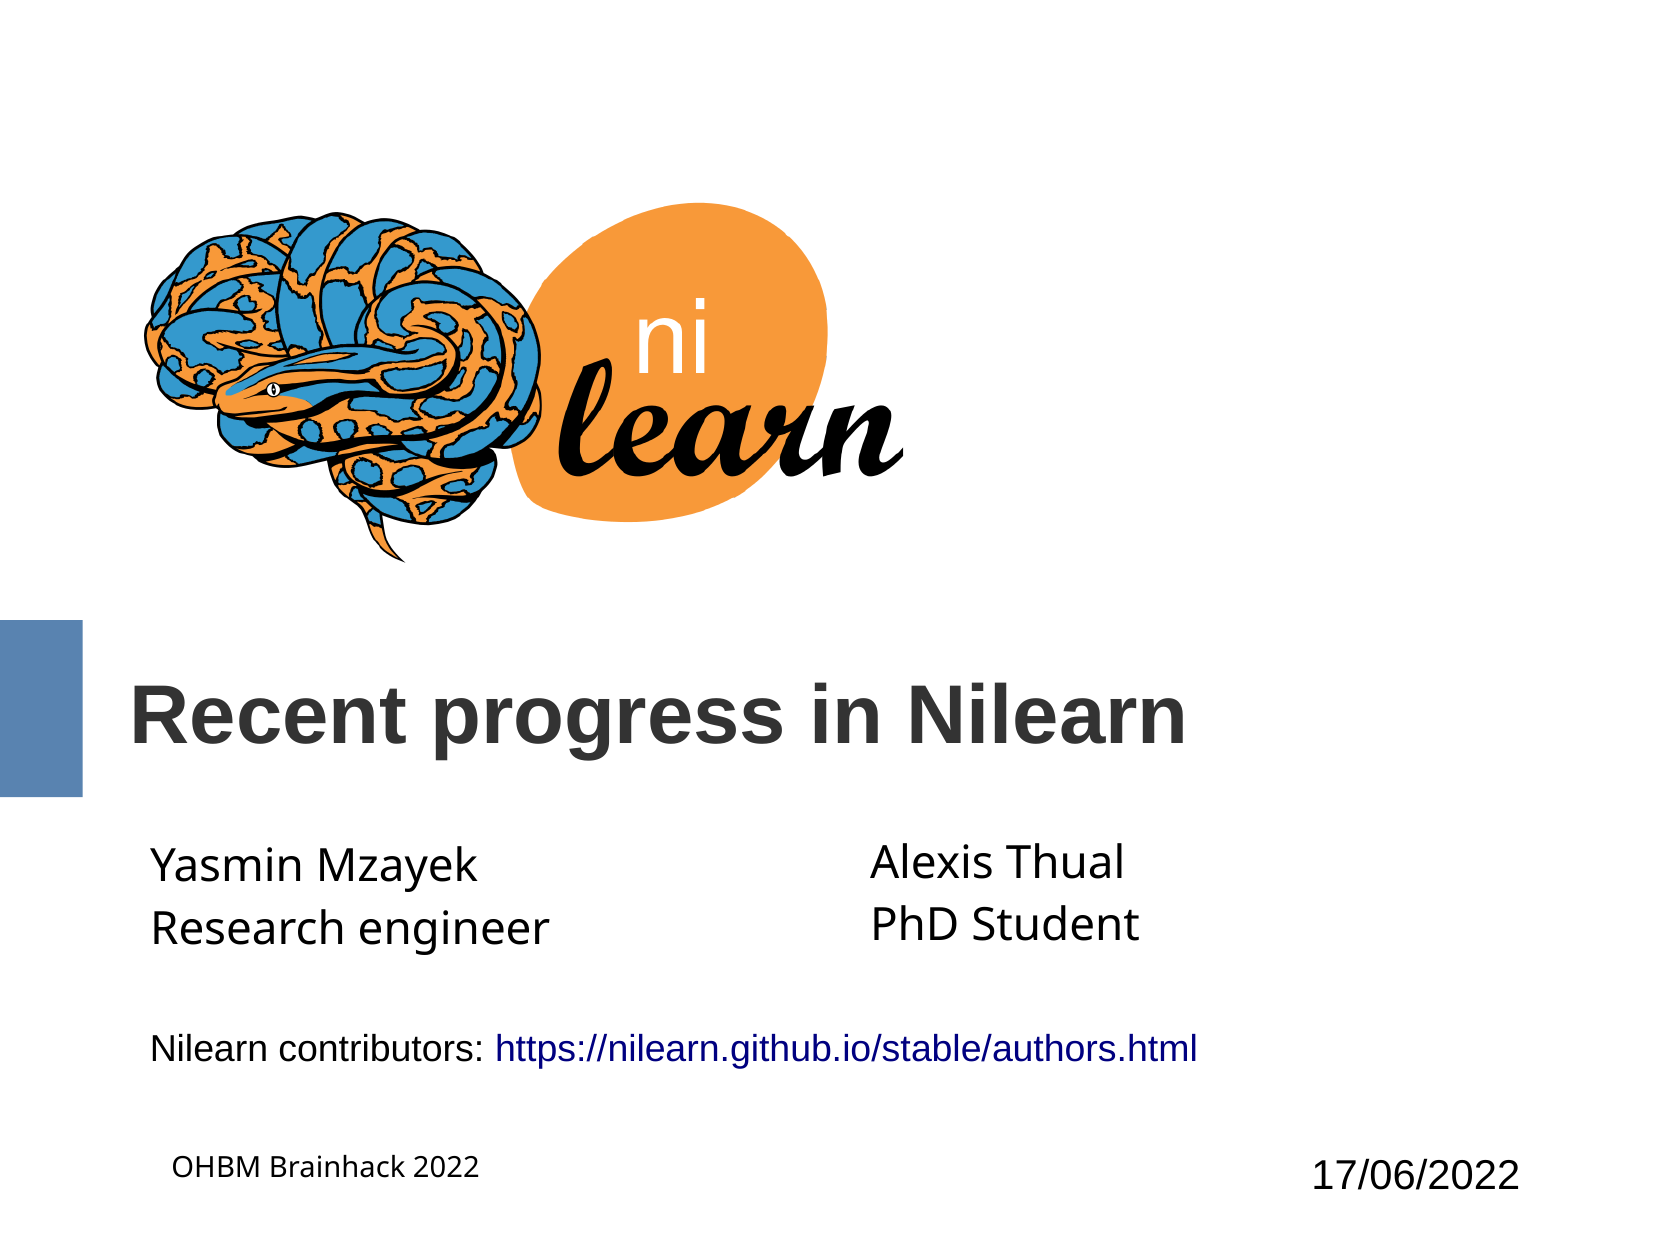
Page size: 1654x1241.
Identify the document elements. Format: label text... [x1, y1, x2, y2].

text_box Alexis Thual PhD Student [870, 797, 1401, 987]
title Recent progress in Nilearn [129, 578, 1536, 851]
text_box Nilearn contributors: https://nilearn.github.io/stable/authors.html [135, 1020, 1216, 1087]
subtitle Yasmin Mzayek Research engineer [150, 800, 681, 991]
picture [135, 193, 908, 584]
